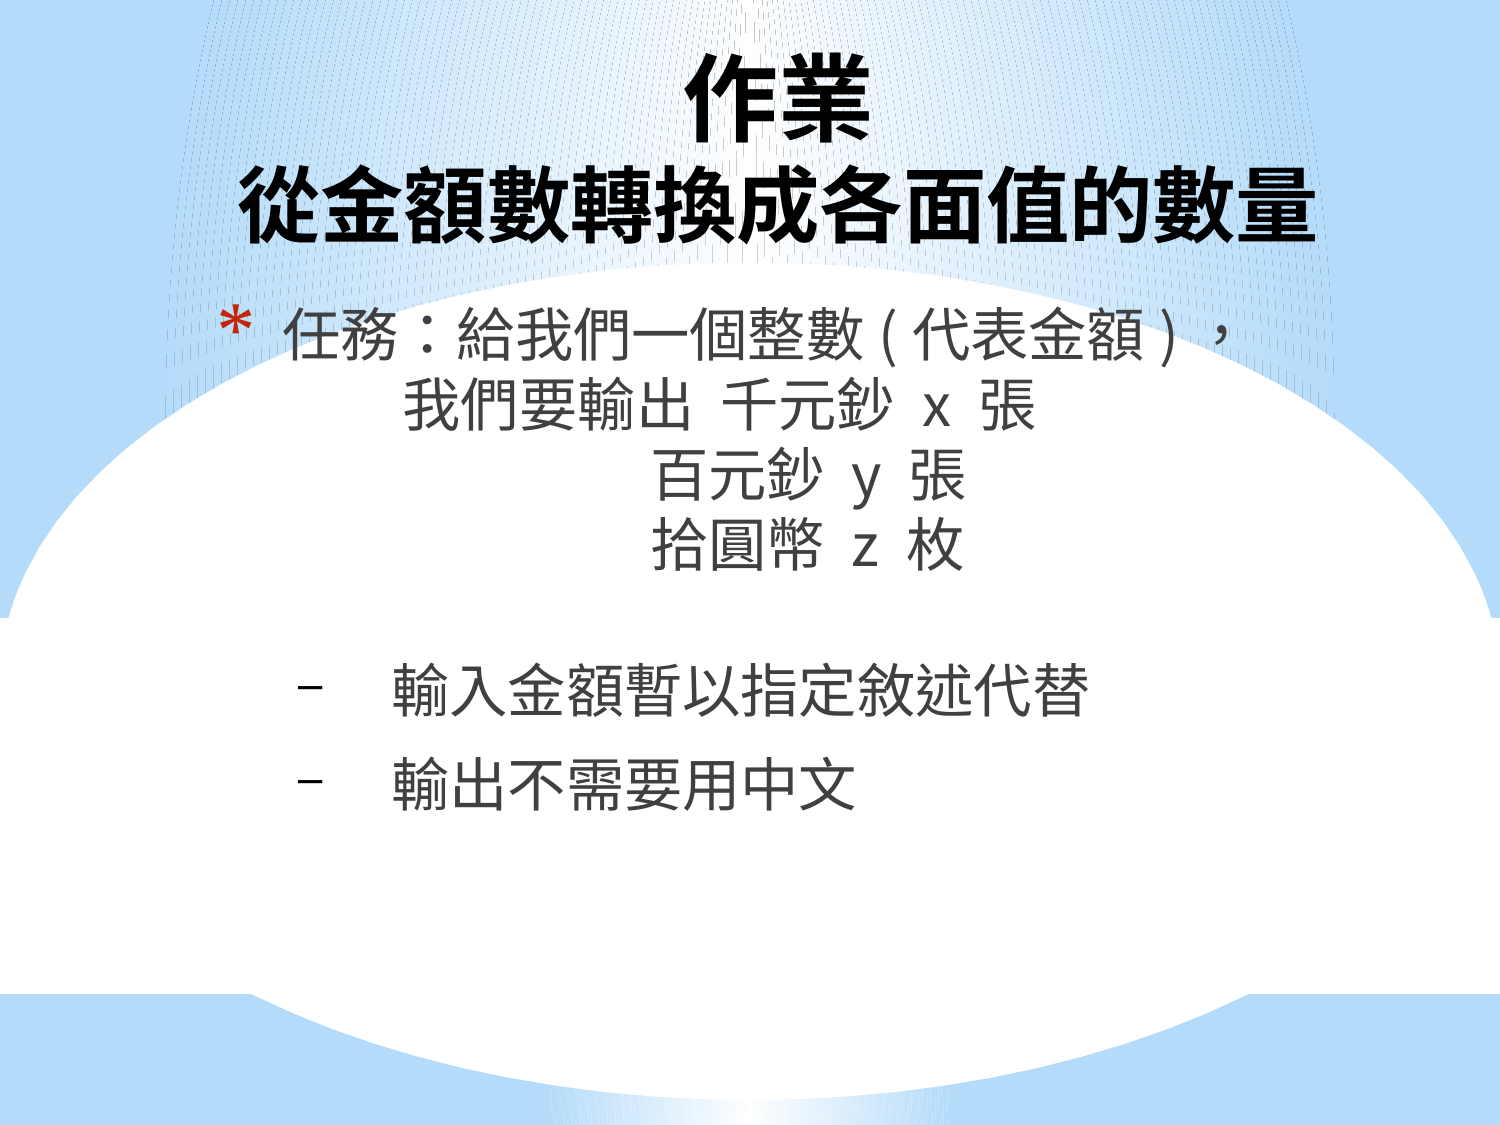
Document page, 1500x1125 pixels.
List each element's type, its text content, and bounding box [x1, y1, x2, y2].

list 任務：給我們一個整數(代表金額)， 我們要輸出 千元鈔 x 張 百元鈔 y 張 拾圓幣 z 枚 輸入金額暫以指定敘述代替 輸出不需要用中文 [194, 290, 1400, 1047]
title 作業 從金額數轉換成各面值的數量 [186, 30, 1371, 219]
